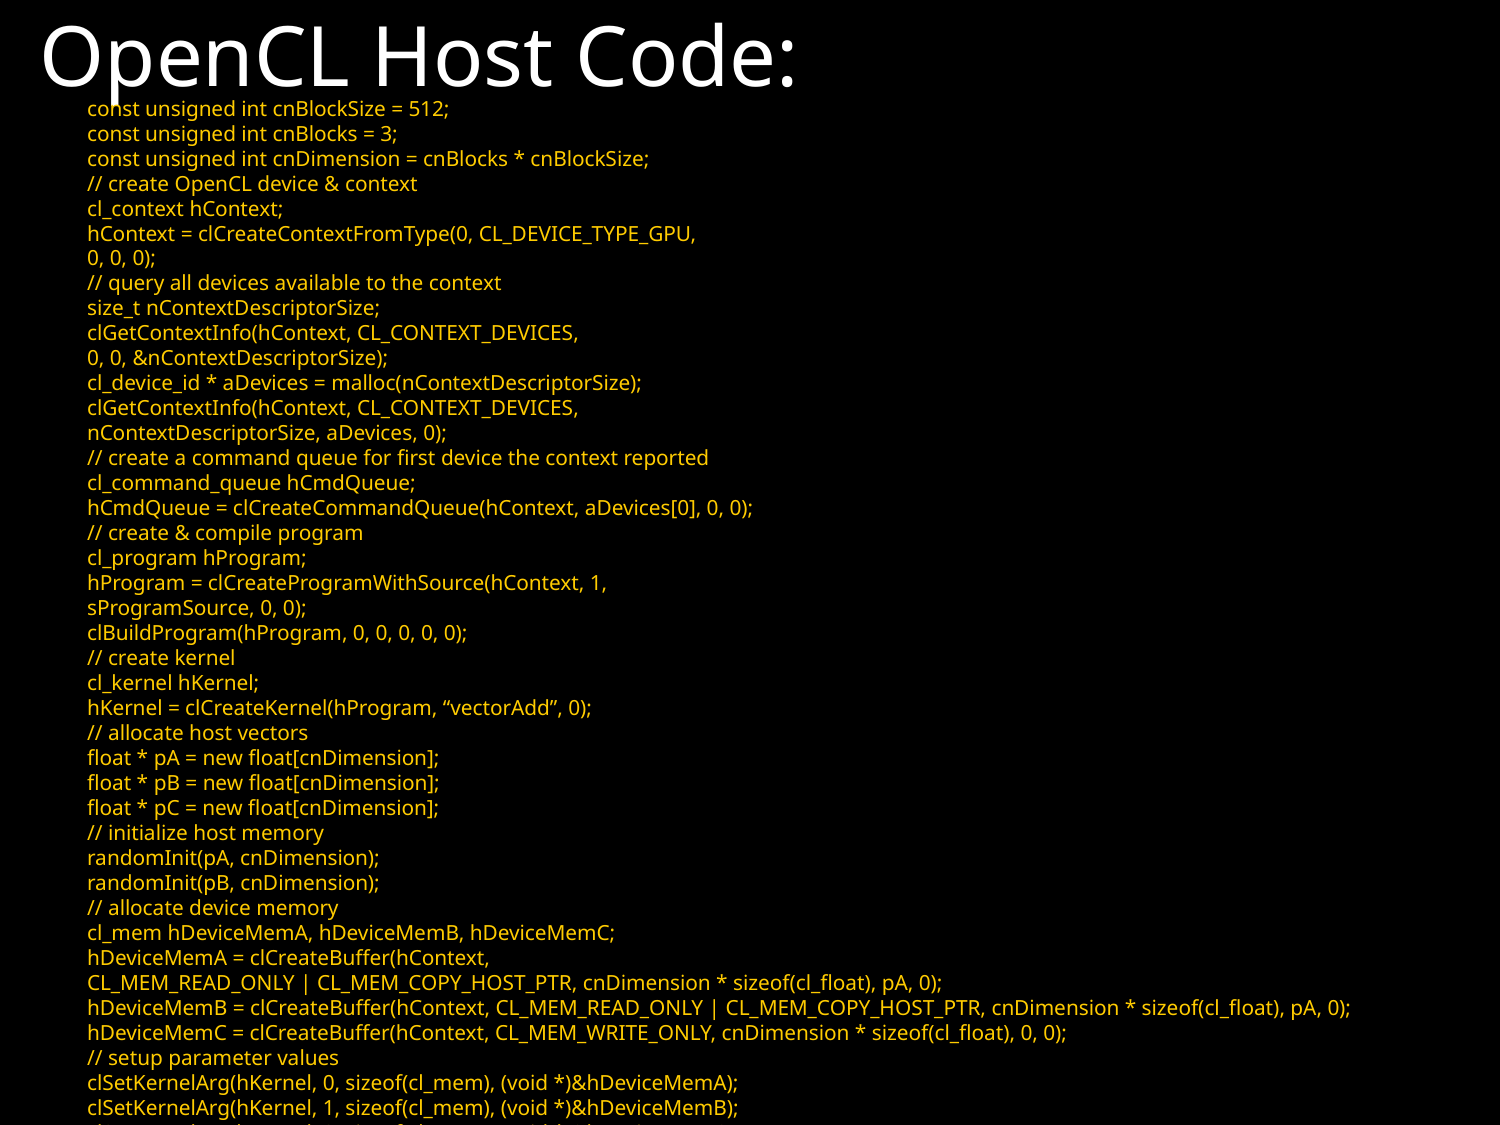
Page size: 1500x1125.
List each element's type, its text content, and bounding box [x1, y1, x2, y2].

text_box OpenCL Host Code: [52, 32, 91, 80]
text_box OpenCL Host Code: [24, 0, 1450, 125]
text_box OpenCL Host Code: [640, 47, 666, 81]
text_box OpenCL Host Code: [445, 47, 471, 81]
text_box const unsigned int cnBlockSize = 512; const unsigned int cnBlocks = 3; const unsigned int cnDimension = cnBlocks * cnBlockSize; // create OpenCL device & context cl_context hContext; hContext = clCreateContextFromType(0, CL_DEVICE_TYPE_GPU, 0, 0, 0); // query all devices available to the context size_t nContextDescriptorSize; clGetContextInfo(hContext, CL_CONTEXT_DEVICES, 0, 0, &nContextDescriptorSize); cl_device_id * aDevices = malloc(nContextDescriptorSize); clGetContextInfo(hContext, CL_CONTEXT_DEVICES, nContextDescriptorSize, aDevices, 0); // create a command queue for first device the context reported cl_command_queue hCmdQueue; hCmdQueue = clCreateCommandQueue(hContext, aDevices[0], 0, 0); // create & compile program cl_program hProgram; hProgram = clCreateProgramWithSource(hContext, 1, sProgramSource, 0, 0); clBuildProgram(hProgram, 0, 0, 0, 0, 0); // create kernel cl_kernel hKernel; hKernel = clCreateKernel(hProgram, “vectorAdd”, 0); // allocate host vectors float * pA = new float[cnDimension]; float * pB = new float[cnDimension]; float * pC = new float[cnDimension]; // initialize host memory randomInit(pA, cnDimension); randomInit(pB, cnDimension); // allocate device memory cl_mem hDeviceMemA, hDeviceMemB, hDeviceMemC; hDeviceMemA = clCreateBuffer(hContext, CL_MEM_READ_ONLY | CL_MEM_COPY_HOST_PTR, cnDimension * sizeof(cl_float), pA, 0); hDeviceMemB = clCreateBuffer(hContext, CL_MEM_READ_ONLY | CL_MEM_COPY_HOST_PTR, cnDimension * sizeof(cl_float), pA, 0); hDeviceMemC = clCreateBuffer(hContext, CL_MEM_WRITE_ONLY, cnDimension * sizeof(cl_float), 0, 0); // setup parameter values clSetKernelArg(hKernel, 0, sizeof(cl_mem), (void *)&hDeviceMemA); clSetKernelArg(hKernel, 1, sizeof(cl_mem), (void *)&hDeviceMemB); clSetKernelArg(hKernel, 2, sizeof(cl_mem), (void *)&hDeviceMemC); // execute kernel clEnqueueNDRangeKernel(hCmdQueue, hKernel, 1, 0, &cnDimension, 0, 0, 0, 0); // copy results from device back to host clEnqueueReadBuffer(hContext, hDeviceMemC, CL_TRUE, 0, cnDimension * sizeof(cl_float), pC, 0, 0, 0); delete[] pA; delete[] pB; delete[] pC; clReleaseMemObj(hDeviceMemA); clReleaseMemObj(hDeviceMemB); clReleaseMemObj(hDeviceMemC); [72, 87, 1500, 1125]
text_box OpenCL Host Code: [690, 47, 715, 81]
text_box OpenCL Host Code: [118, 47, 143, 81]
